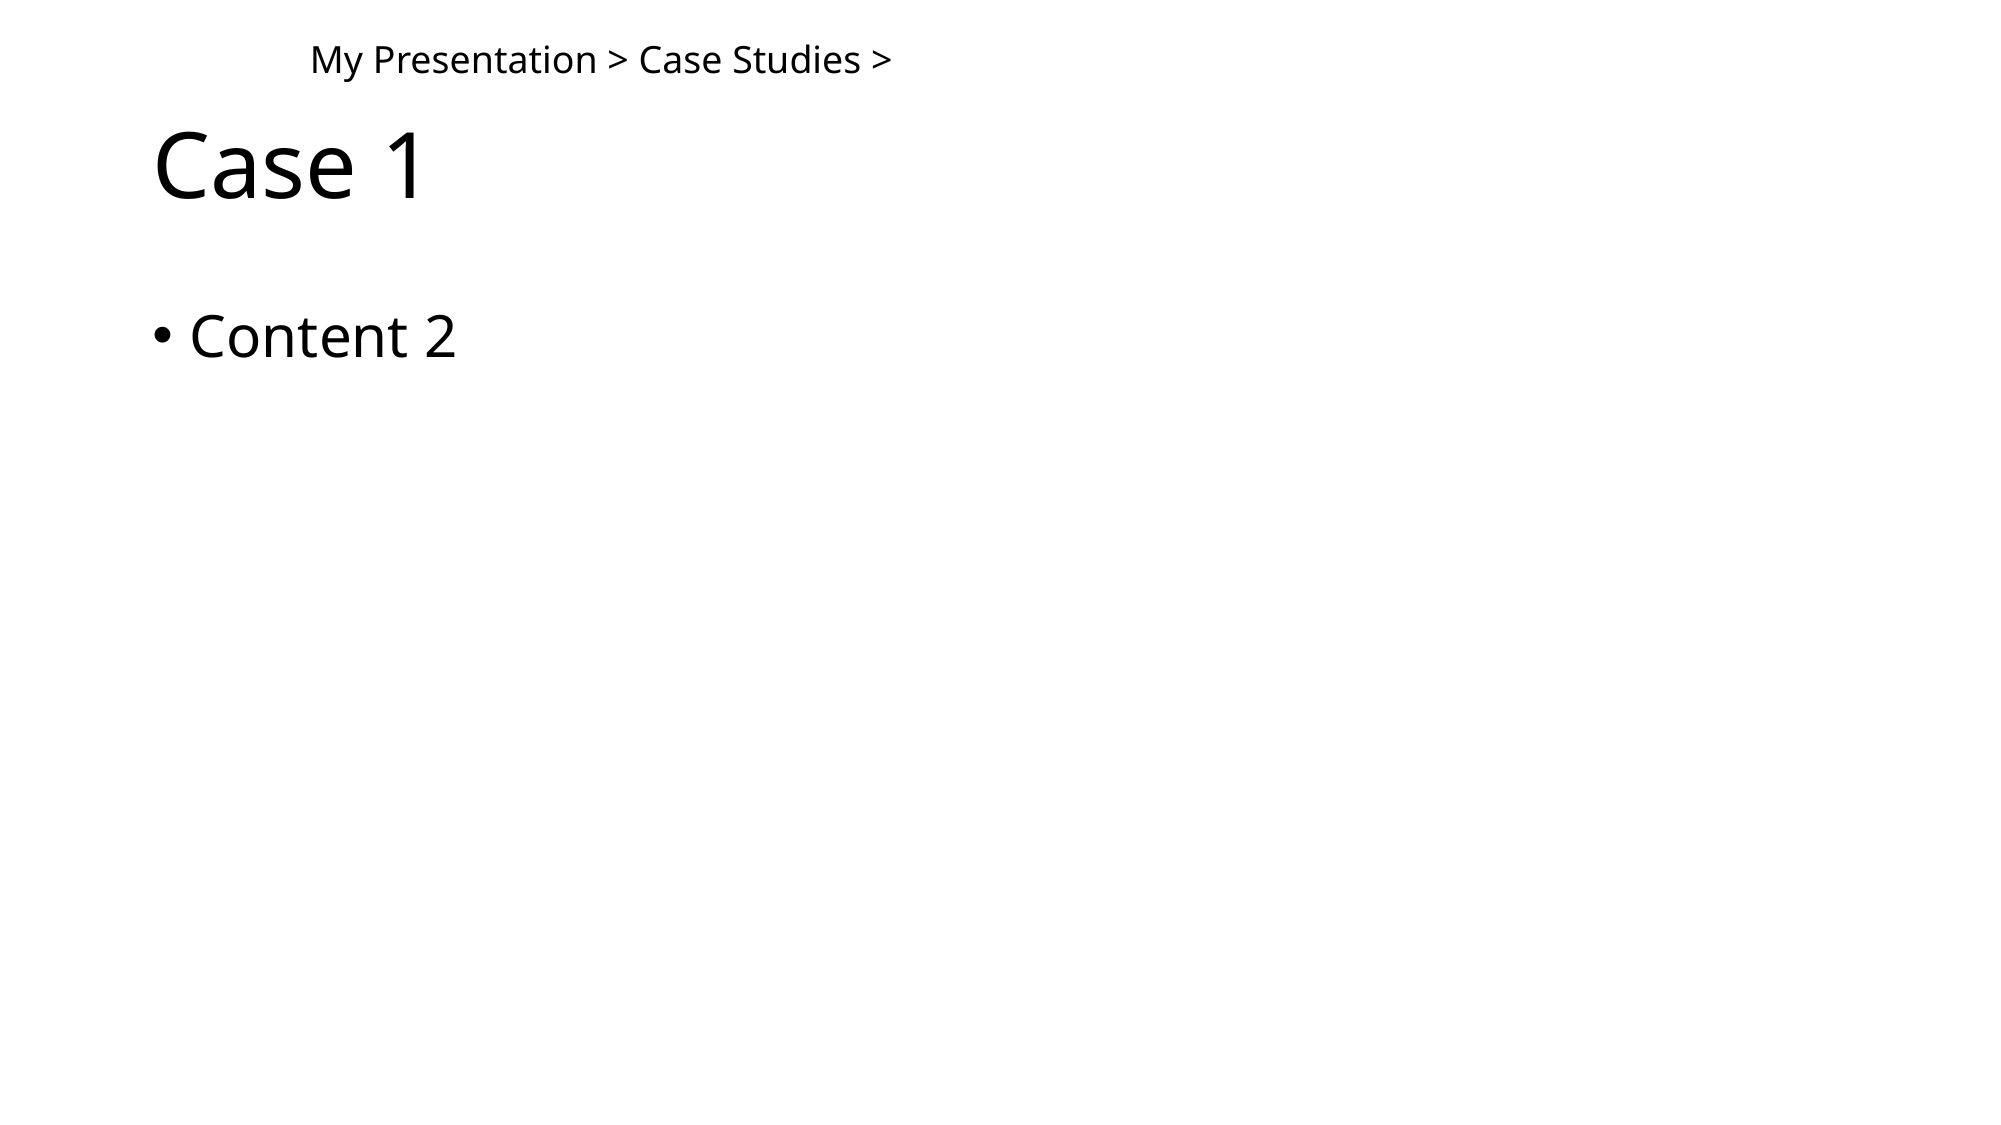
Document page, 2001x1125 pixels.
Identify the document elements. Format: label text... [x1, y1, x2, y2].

text_box My Presentation > Case Studies > [295, 25, 881, 81]
title Case 1 [137, 59, 1863, 278]
list Content 2 [137, 299, 1863, 1014]
